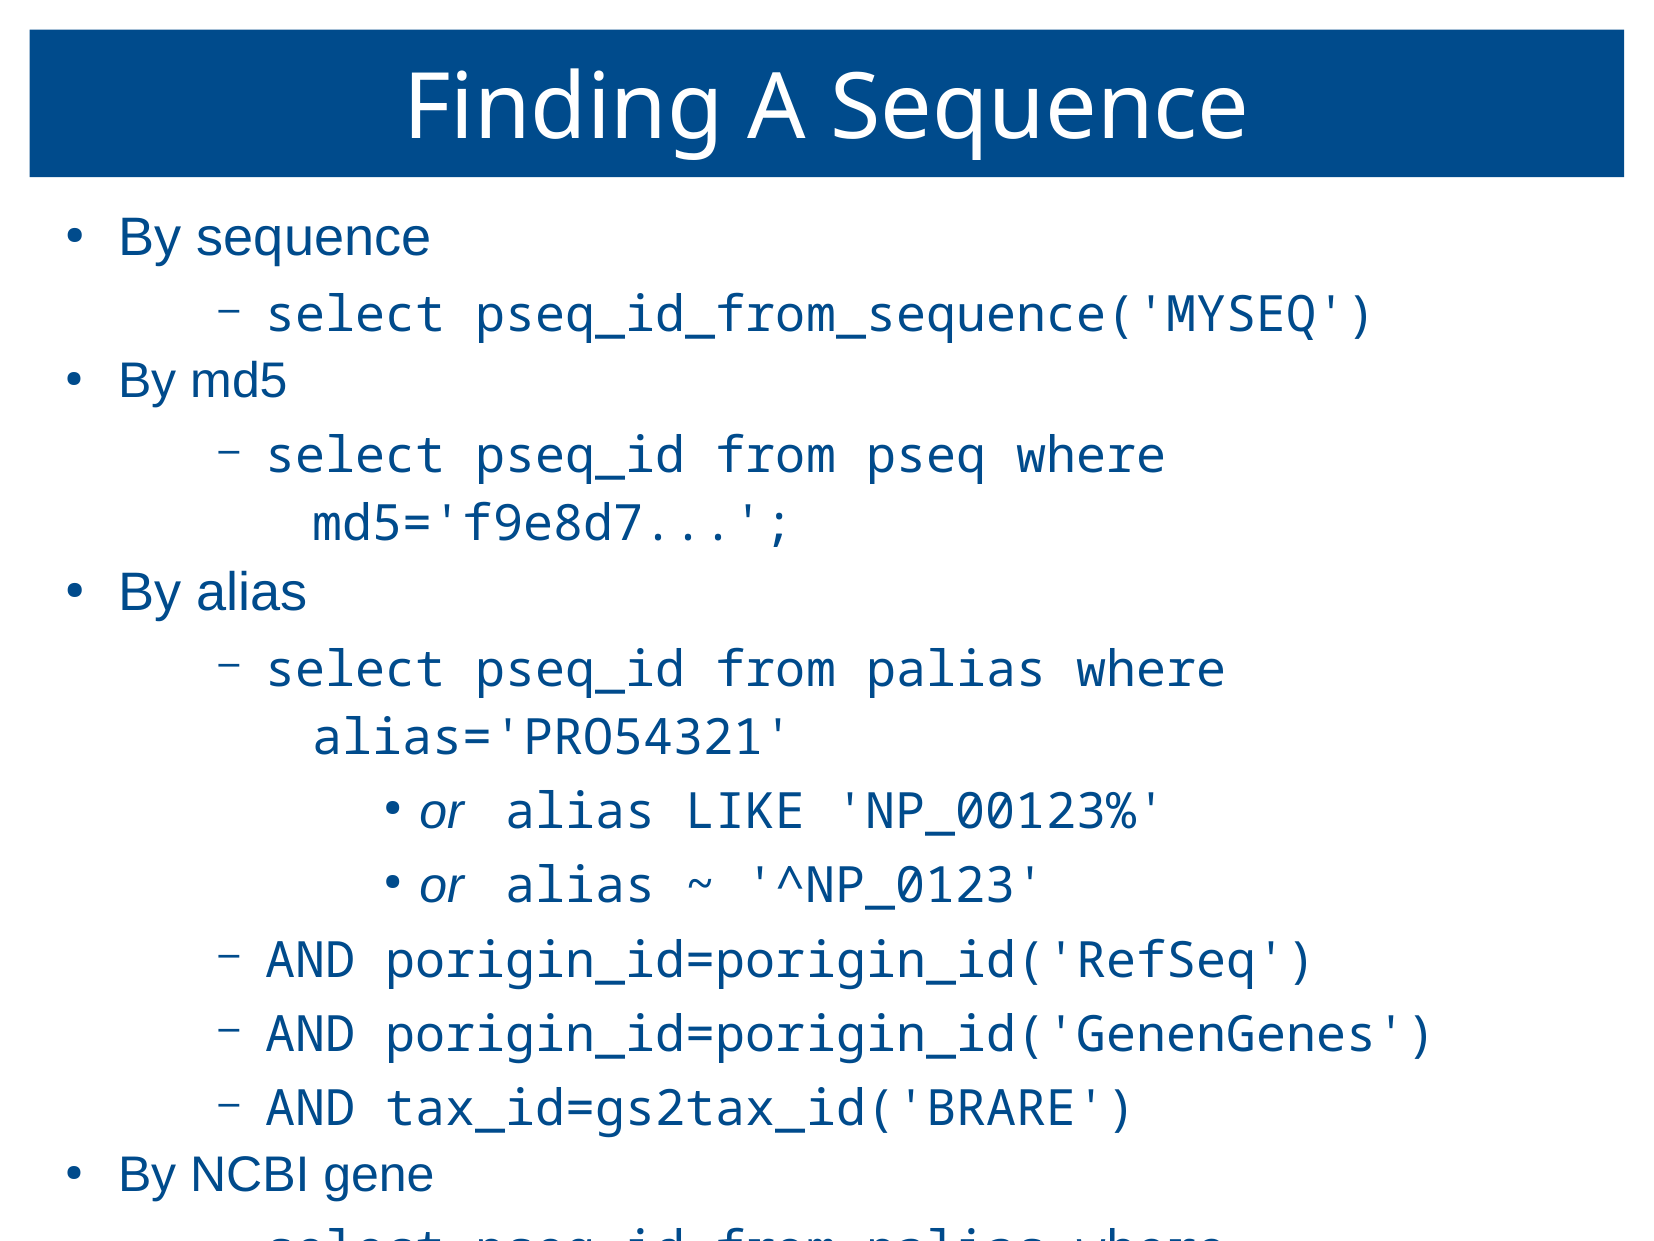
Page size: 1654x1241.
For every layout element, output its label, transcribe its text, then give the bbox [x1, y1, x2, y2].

title Finding A Sequence [29, 29, 1625, 178]
list By sequence select pseq_id_from_sequence('MYSEQ') By md5 select pseq_id from pseq where md5='f9e8d7...'; By alias select pseq_id from palias where alias='PRO54321' or alias LIKE 'NP_00123%' or alias ~ '^NP_0123' AND porigin_id=porigin_id('RefSeq') AND porigin_id=porigin_id('GenenGenes') AND tax_id=gs2tax_id('BRARE') By NCBI gene select pseq_id from palias where porigin_id=porigin_id('RefSeq gi') and alias=73967277; [29, 206, 1625, 1206]
